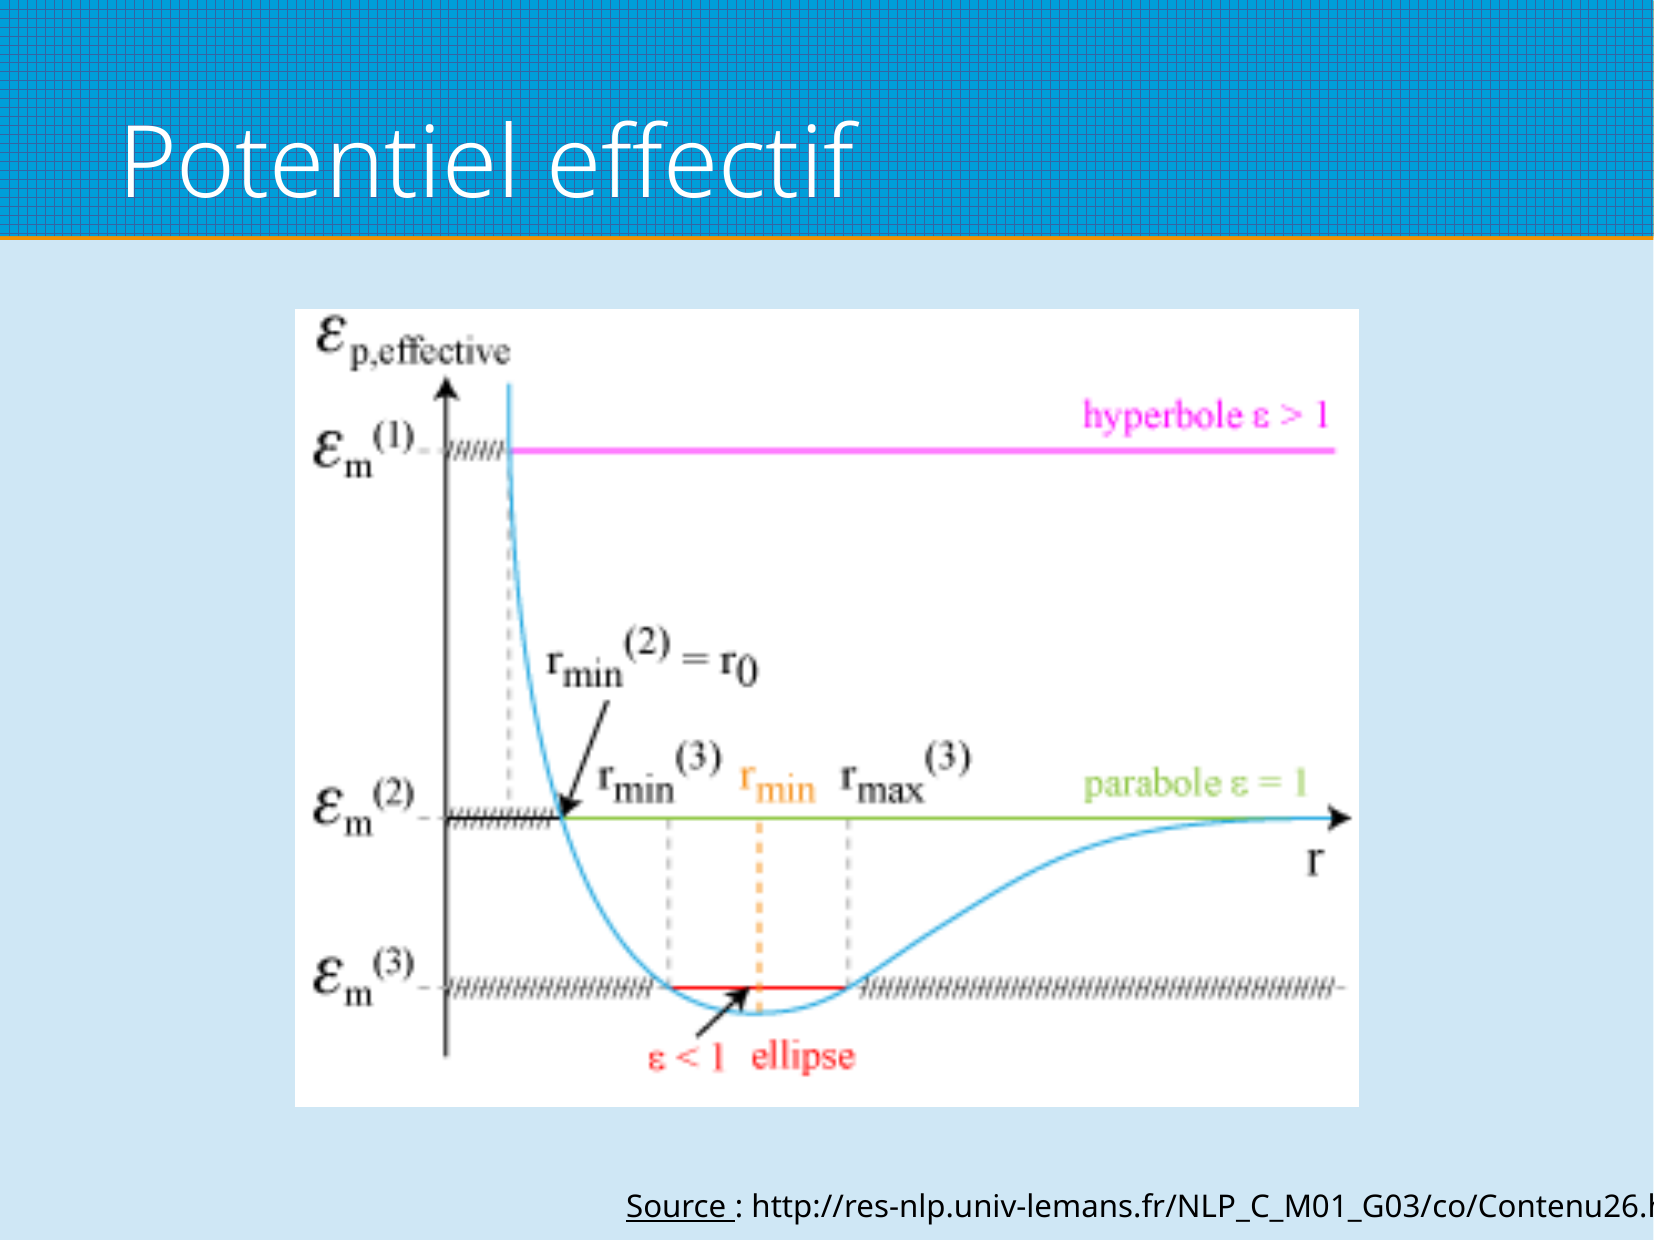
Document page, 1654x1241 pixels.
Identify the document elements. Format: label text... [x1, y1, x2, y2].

title Potentiel effectif [118, 19, 1607, 227]
picture [295, 309, 1359, 1107]
text_box Source : http://res-nlp.univ-lemans.fr/NLP_C_M01_G03/co/Contenu26.html [620, 1160, 1654, 1241]
